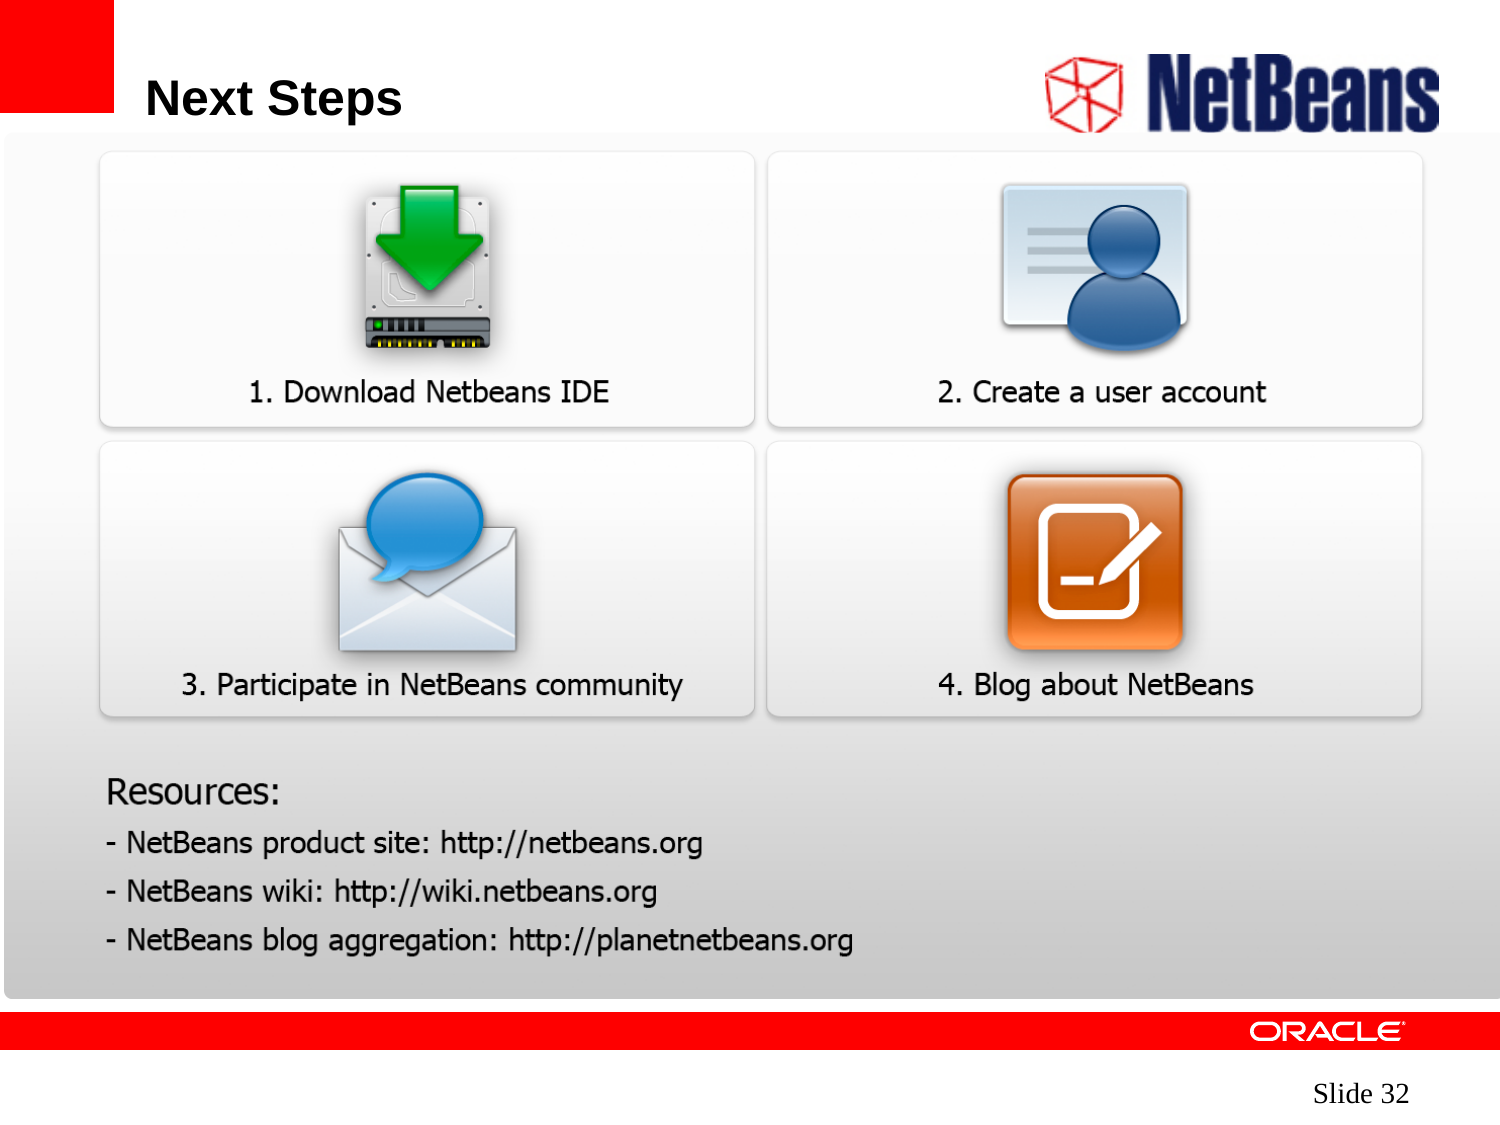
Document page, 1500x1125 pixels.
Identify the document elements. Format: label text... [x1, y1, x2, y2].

title Next Steps [130, 38, 983, 132]
picture [0, 1012, 1500, 1050]
picture [0, 0, 114, 113]
picture [4, 54, 1500, 999]
